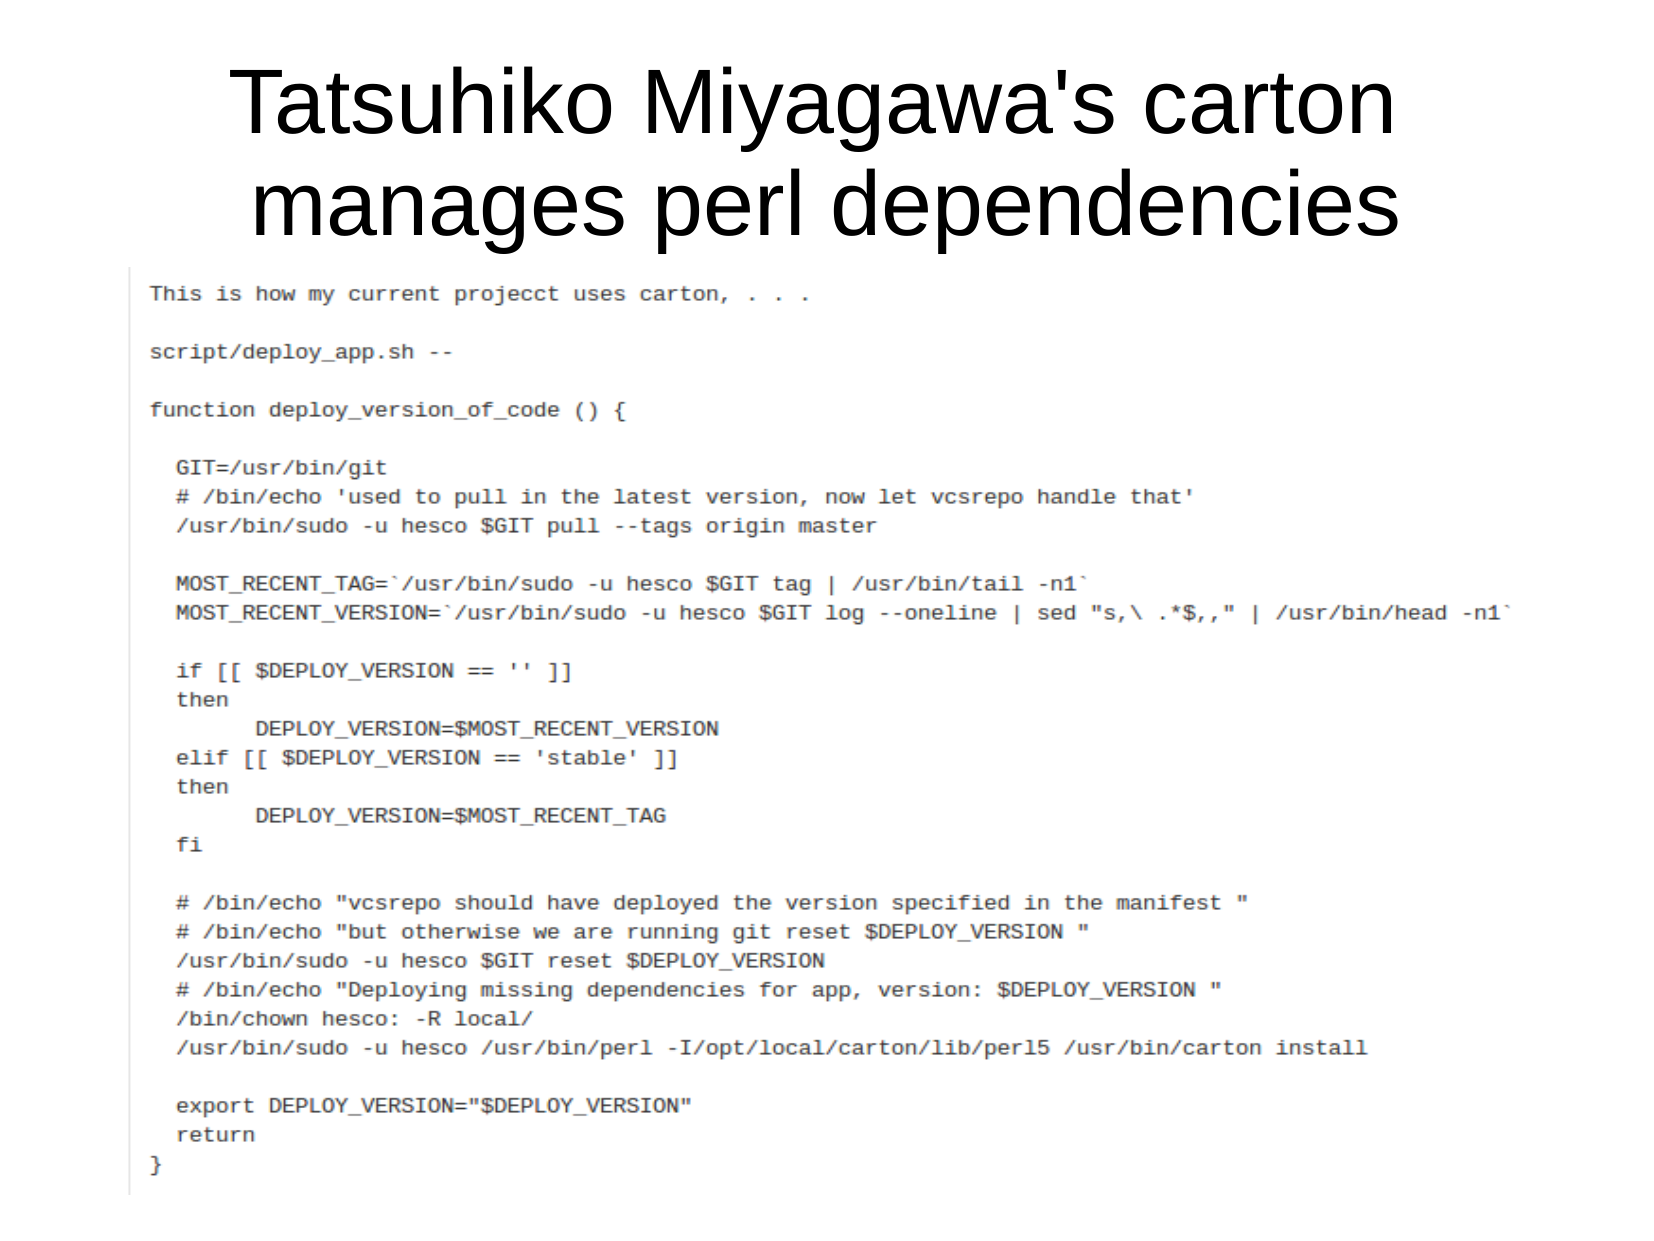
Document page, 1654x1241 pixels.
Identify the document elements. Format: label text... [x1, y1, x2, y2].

picture [127, 267, 1548, 1195]
title Tatsuhiko Miyagawa's carton manages perl dependencies [82, 49, 1571, 257]
